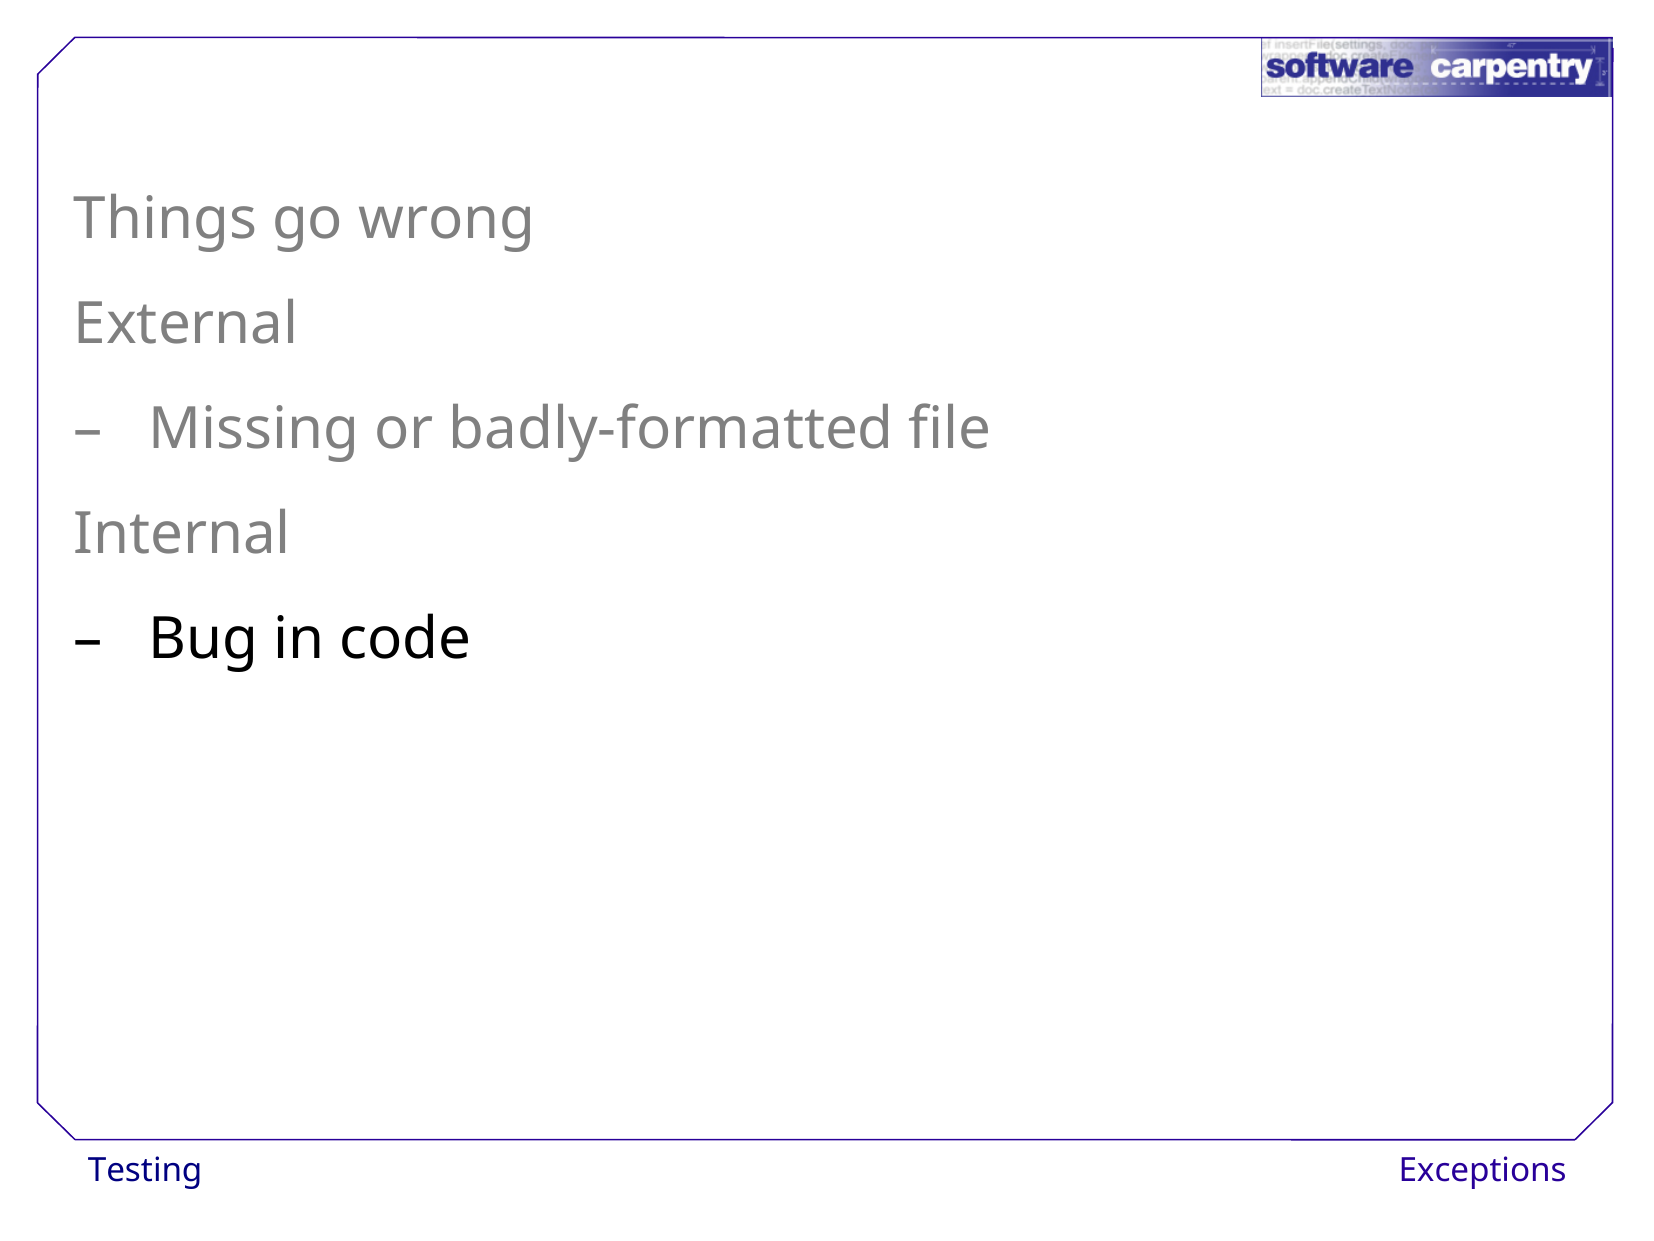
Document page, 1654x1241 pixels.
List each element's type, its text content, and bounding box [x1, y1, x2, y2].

picture [1261, 39, 1613, 97]
text_box Things go wrong External – Missing or badly-formatted file Internal – Bug in code [58, 138, 1157, 679]
